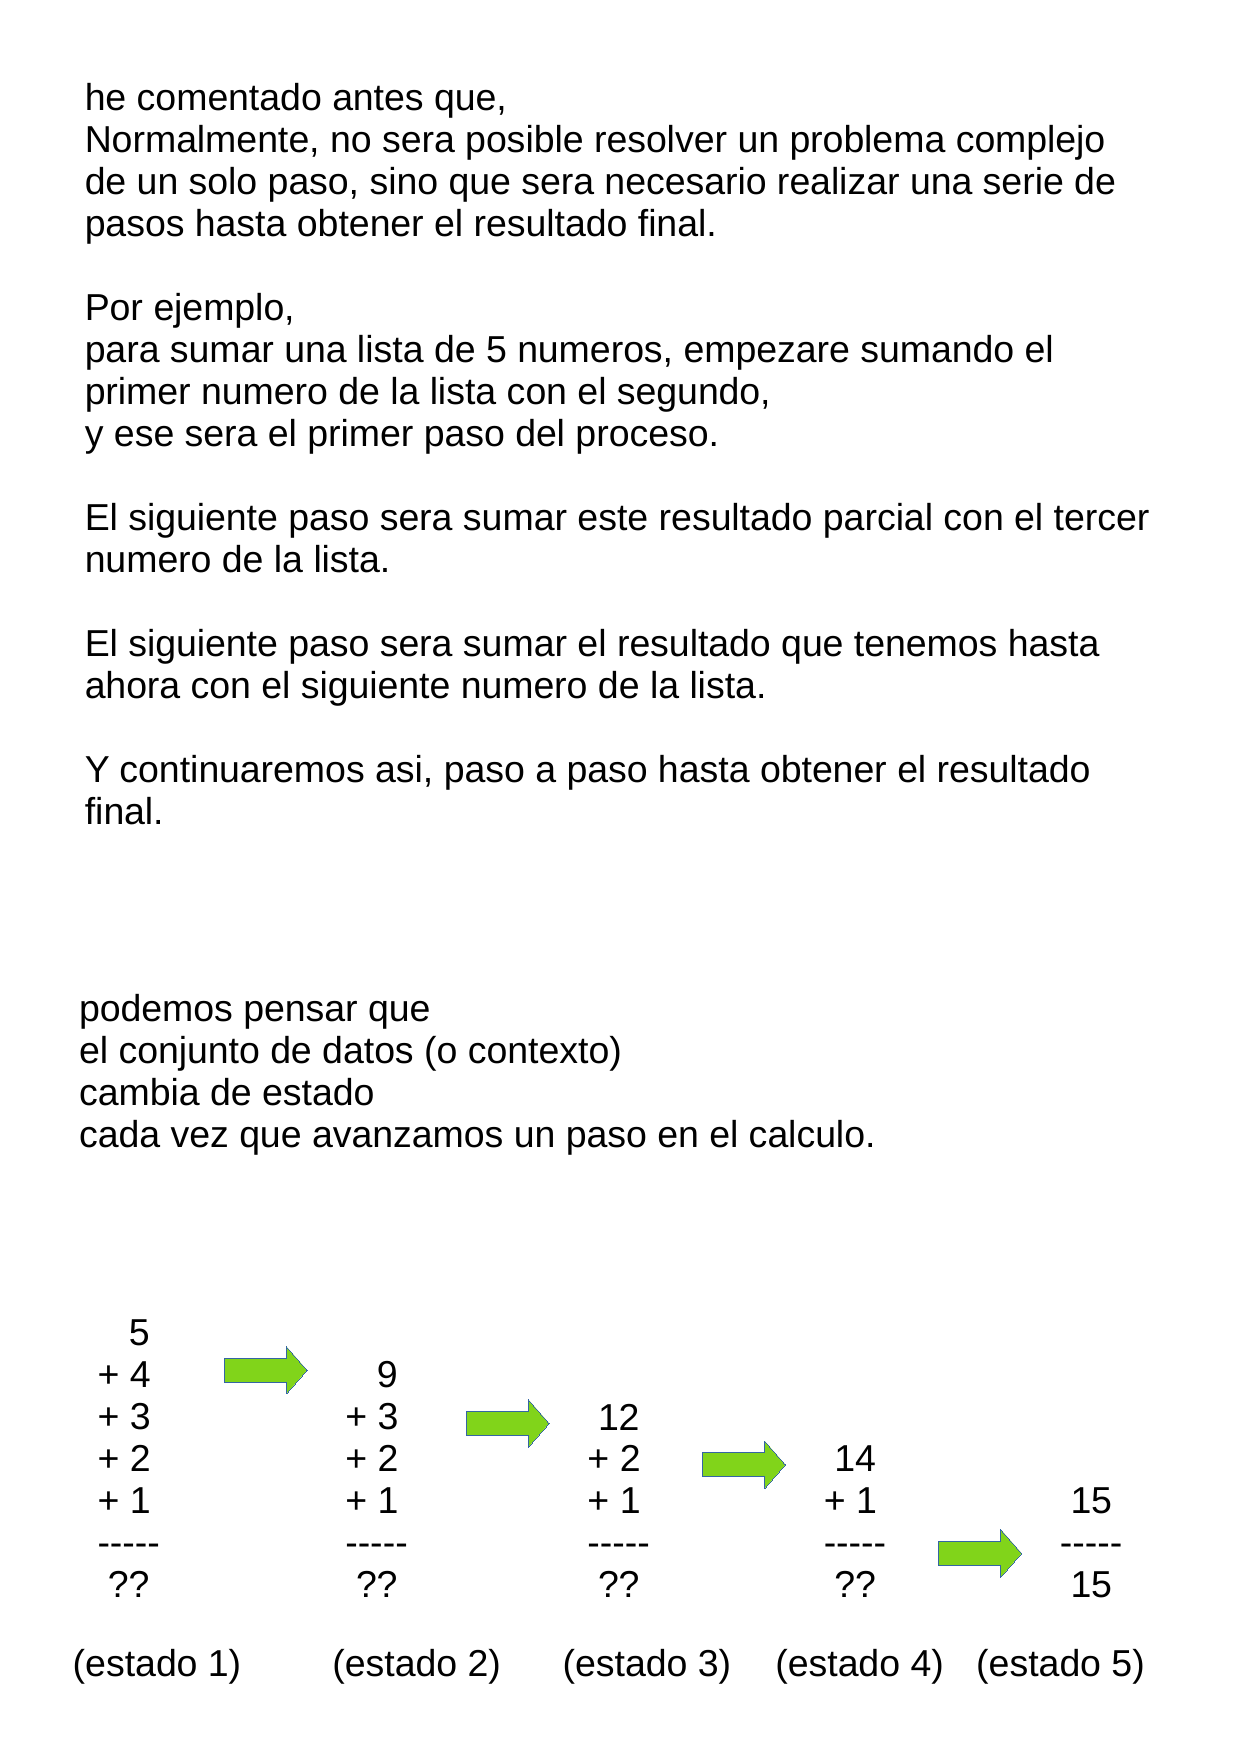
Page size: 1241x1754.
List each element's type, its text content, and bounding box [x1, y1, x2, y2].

text_box 15 ----- 15 [1045, 1262, 1140, 1634]
text_box (estado 2) [317, 1634, 548, 1694]
text_box 5 + 4 + 3 + 2 + 1 ----- ?? [82, 1262, 178, 1696]
text_box 14 + 1 ----- ?? [809, 1262, 904, 1634]
text_box (estado 1) [178, 1634, 295, 1694]
text_box [702, 1441, 786, 1489]
text_box [466, 1399, 550, 1448]
text_box [938, 1529, 1022, 1578]
text_box (estado 3) [548, 1634, 760, 1694]
text_box [224, 1346, 308, 1394]
text_box 9 + 3 + 2 + 1 ----- ?? [330, 1262, 426, 1634]
text_box (estado 4) [760, 1634, 961, 1694]
text_box 12 + 2 + 1 ----- ?? [572, 1262, 668, 1634]
text_box (estado 1) [57, 1634, 82, 1694]
text_box podemos pensar que el conjunto de datos (o contexto) cambia de estado cada vez que avanzamos un paso en el calculo. [64, 980, 1182, 1177]
text_box (estado 5) [961, 1634, 1198, 1694]
text_box he comentado antes que, Normalmente, no sera posible resolver un problema complejo de un solo paso, sino que sera necesario realizar una serie de pasos hasta obtener el resultado final. Por ejemplo, para sumar una lista de 5 numeros, empezare sumando el primer numero de la lista con el segundo, y ese sera el primer paso del proceso. El siguiente paso sera sumar este resultado parcial con el tercer numero de la lista. El siguiente paso sera sumar el resultado que tenemos hasta ahora con el siguiente numero de la lista. Y continuaremos asi, paso a paso hasta obtener el resultado final. [70, 69, 1170, 841]
